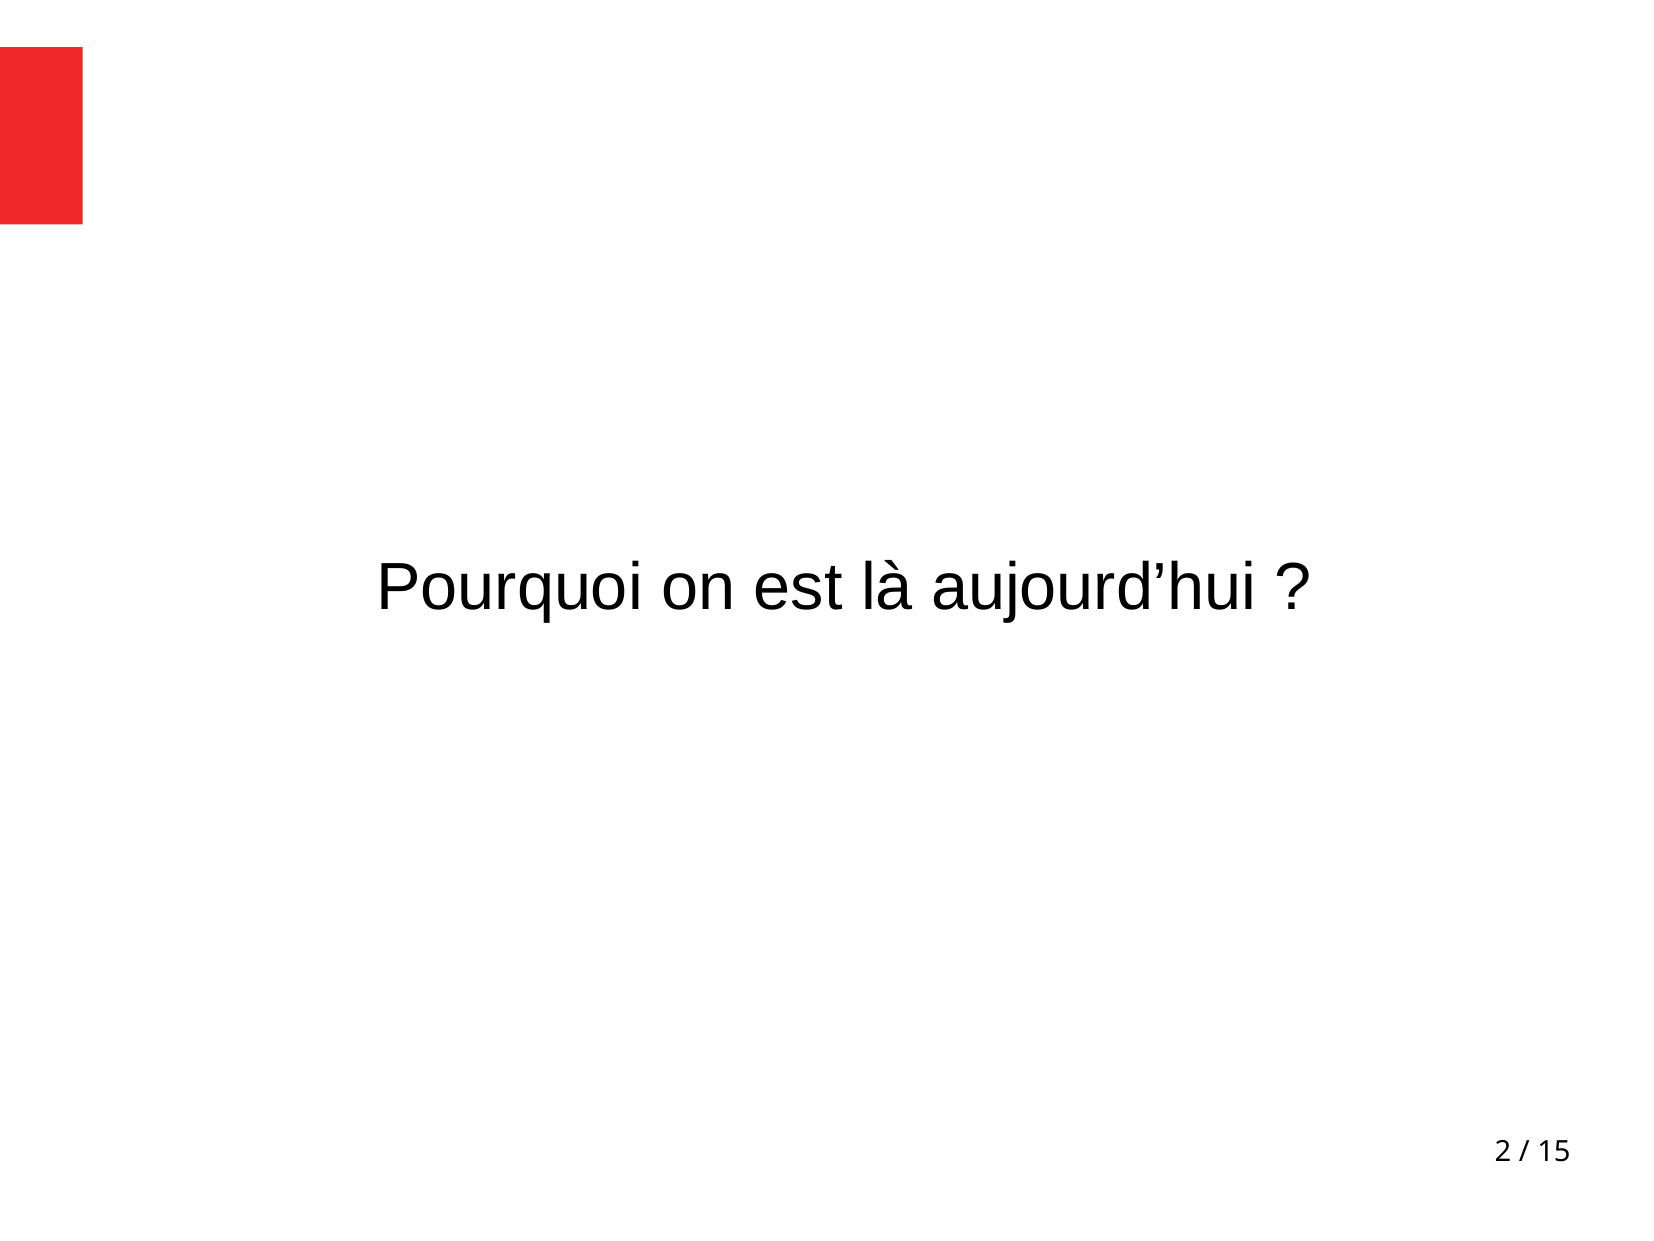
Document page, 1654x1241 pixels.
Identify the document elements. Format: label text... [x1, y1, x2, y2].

subtitle Pourquoi on est là aujourd’hui ? [118, 106, 1571, 1067]
